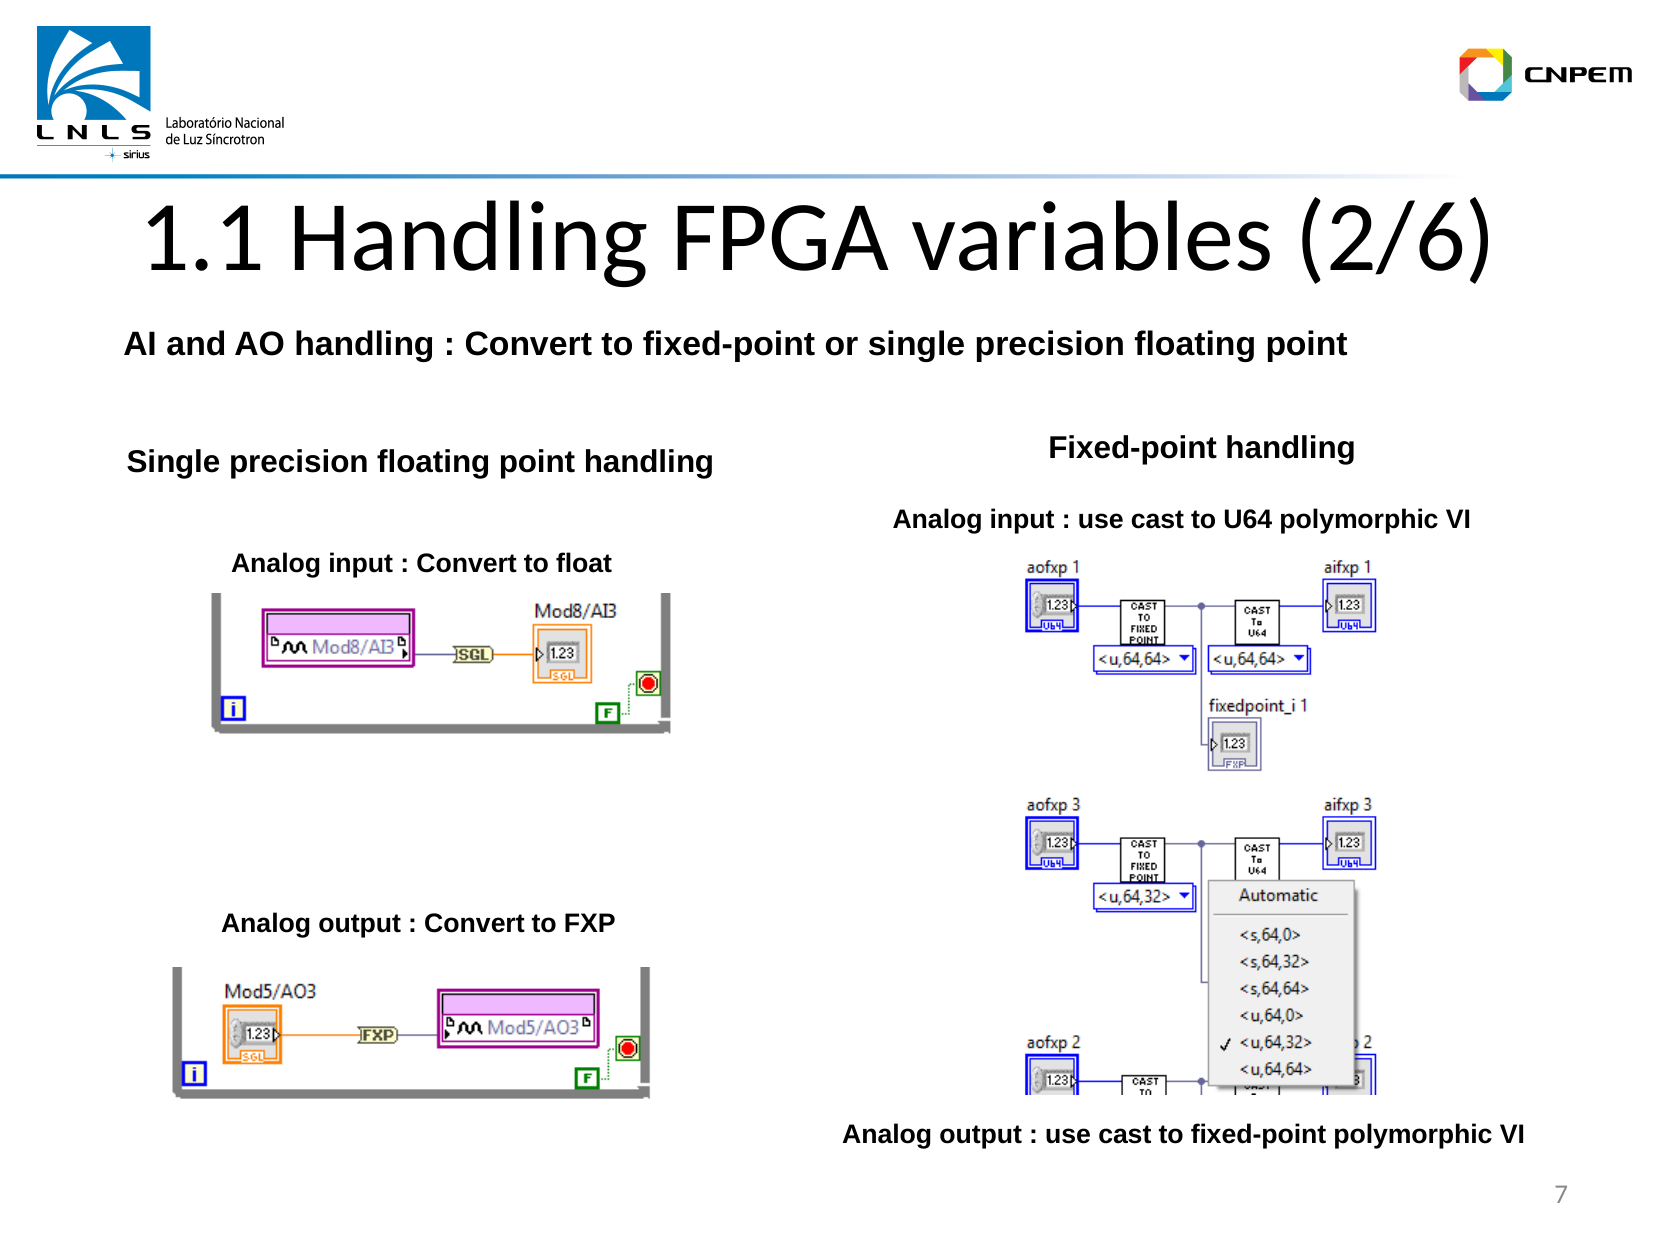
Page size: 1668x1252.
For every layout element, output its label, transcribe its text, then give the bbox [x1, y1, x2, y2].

text_box Analog input : use cast to U64 polymorphic VI [877, 495, 1505, 562]
text_box 1.1 Handling FPGA variables (2/6) [139, 145, 1580, 346]
text_box Analog output : use cast to fixed-point polymorphic VI [827, 1110, 1563, 1177]
text_box Single precision floating point handling [111, 434, 772, 571]
text_box Fixed-point handling [1033, 420, 1598, 556]
text_box Analog output : Convert to FXP [206, 899, 672, 998]
text_box Analog input : Convert to float [216, 571, 682, 657]
picture [0, 0, 1668, 1251]
text_box AI and AO handling : Convert to fixed-point or single precision floating point [108, 315, 1576, 395]
